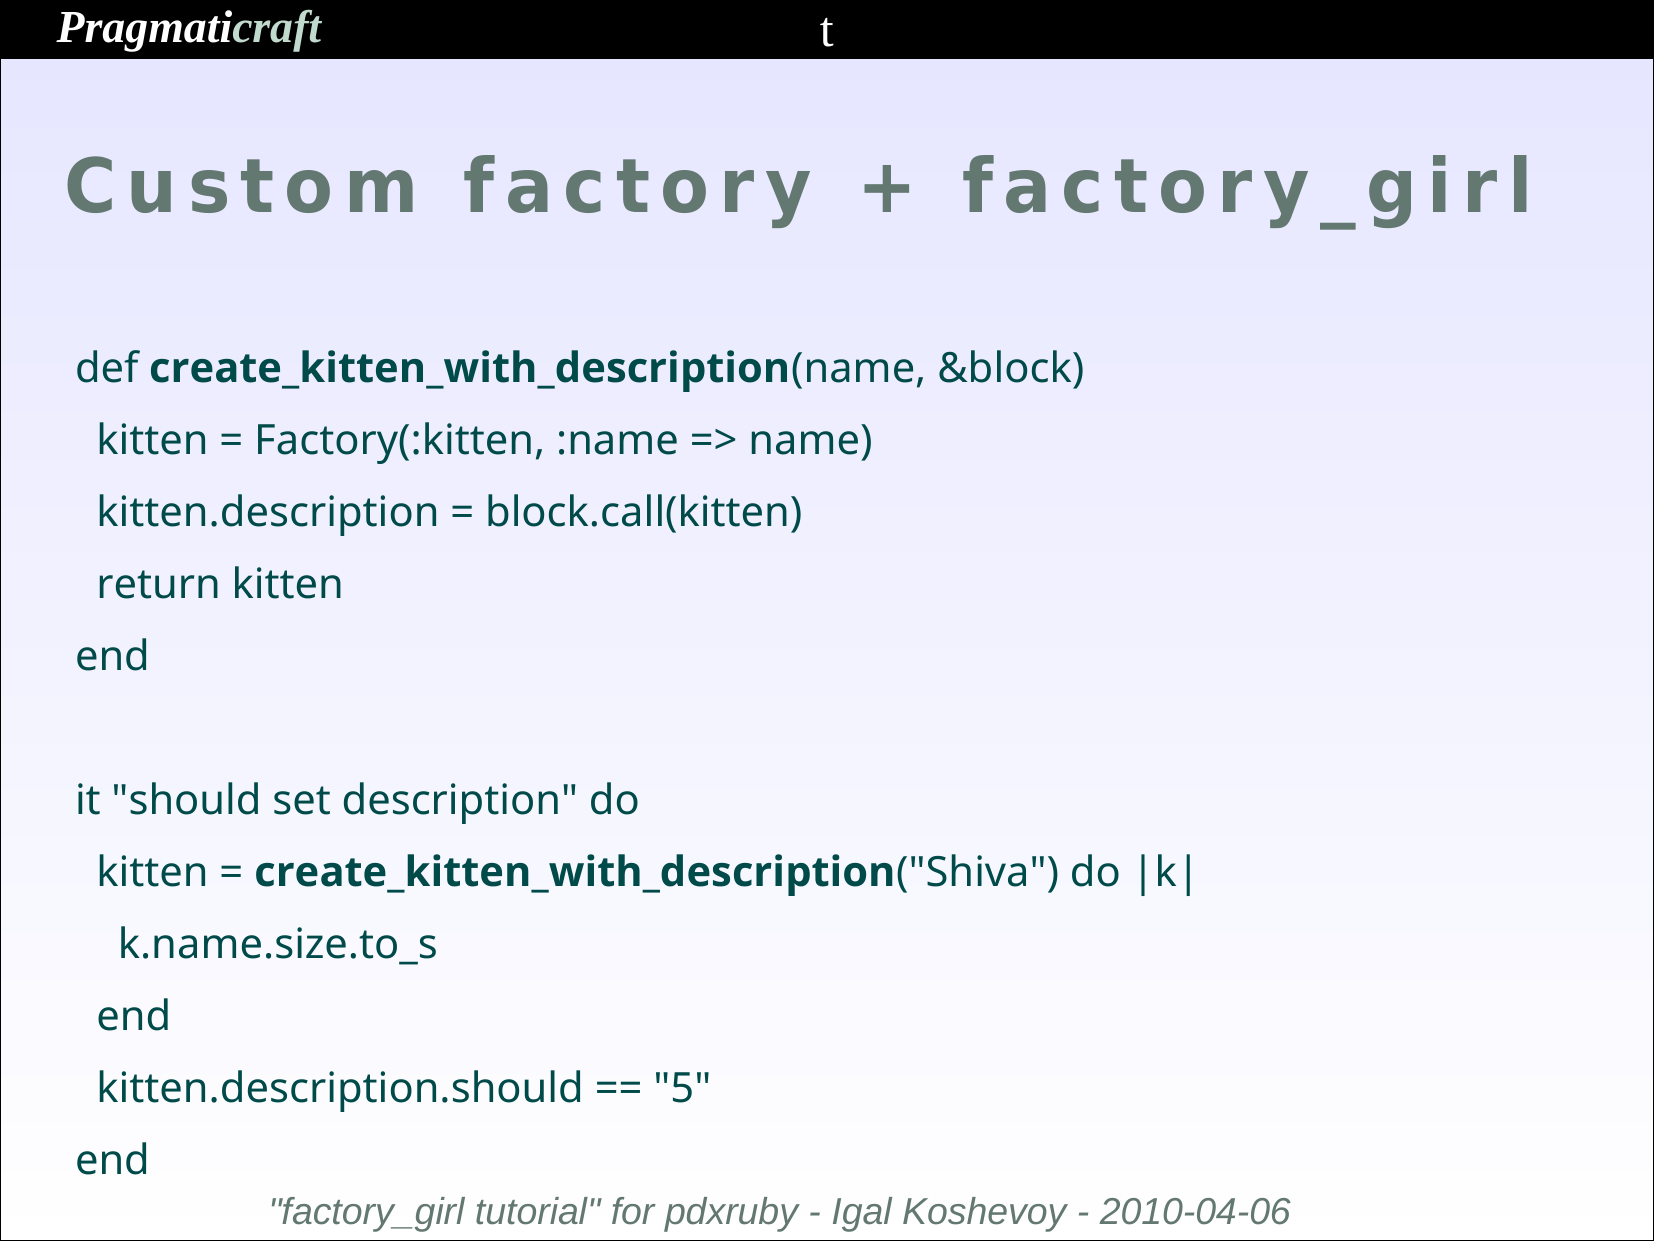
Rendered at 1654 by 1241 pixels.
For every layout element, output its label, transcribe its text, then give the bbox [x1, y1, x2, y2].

title Custom factory + factory_girl [64, 119, 1587, 254]
list def create_kitten_with_description(name, &block) kitten = Factory(:kitten, :name => name) kitten.description = block.call(kitten) return kitten end it "should set description" do kitten = create_kitten_with_description("Shiva") do |k| k.name.size.to_s end kitten.description.should == "5" end [75, 337, 1613, 1142]
